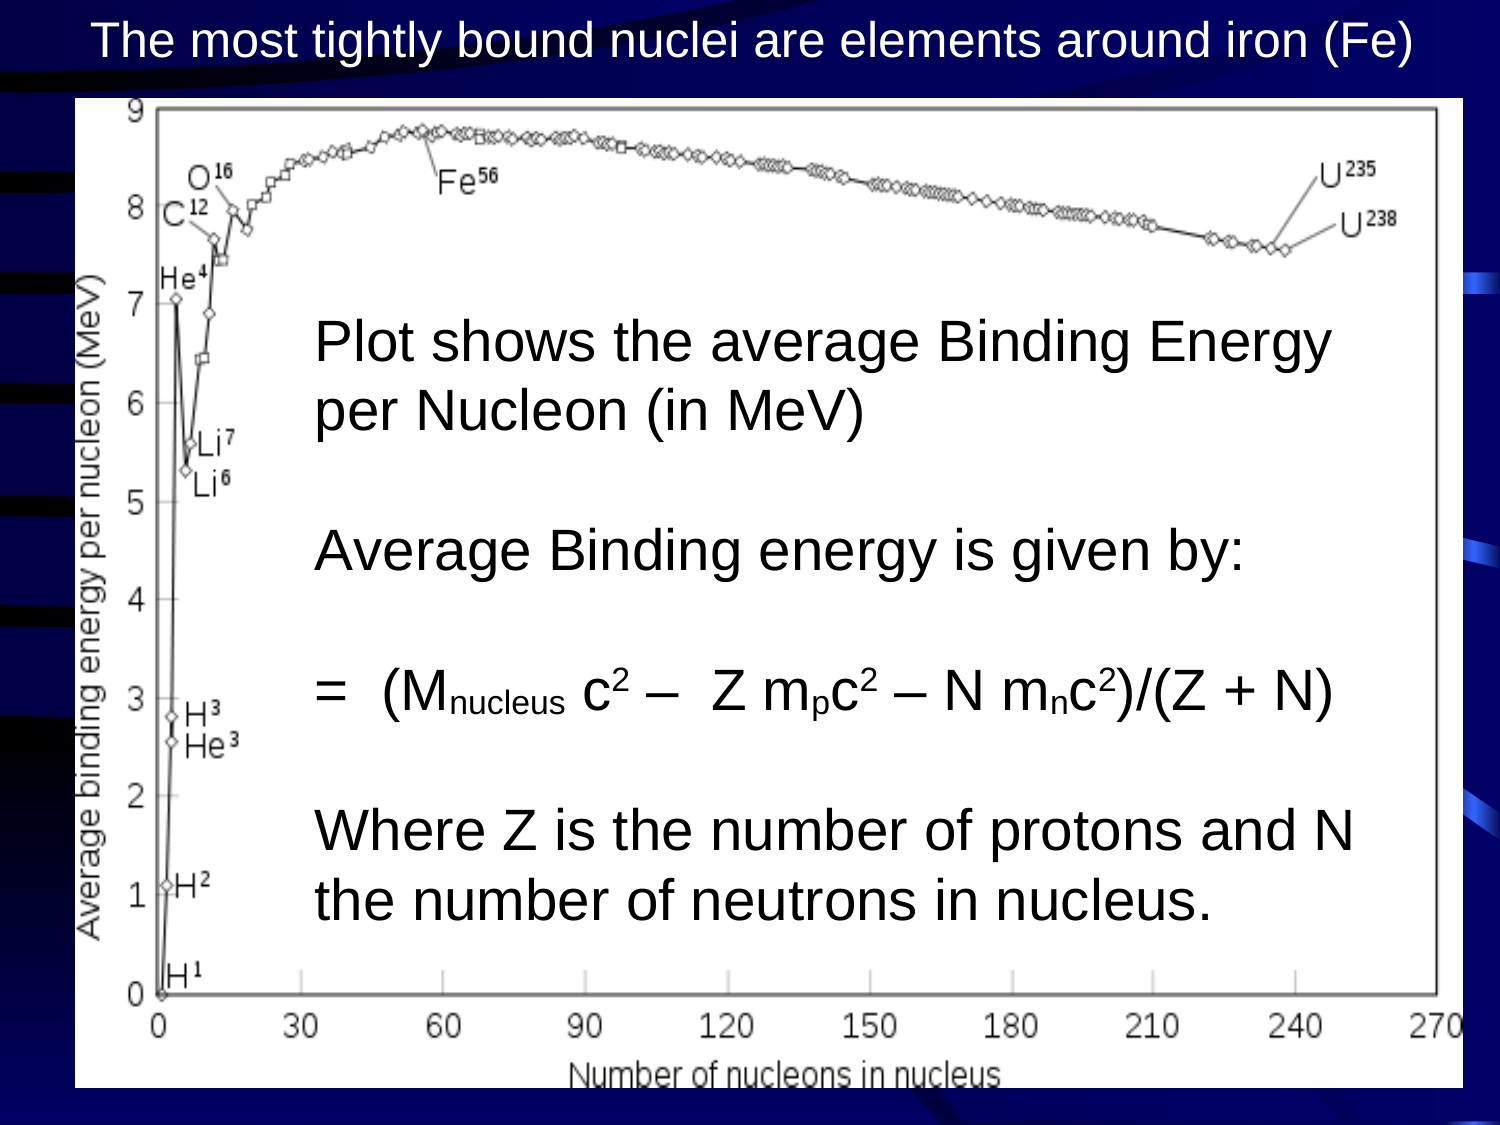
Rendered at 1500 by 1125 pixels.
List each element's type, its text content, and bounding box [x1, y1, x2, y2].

text_box [75, 1012, 1351, 1088]
text_box Plot shows the average Binding Energy per Nucleon (in MeV) Average Binding energy is given by: = (Mnucleus c2 – Z mpc2 – N mnc2)/(Z + N) Where Z is the number of protons and N the number of neutrons in nucleus. [300, 295, 1426, 960]
text_box The most tightly bound nuclei are elements around iron (Fe) [74, 0, 1463, 76]
picture [75, 98, 1463, 1088]
